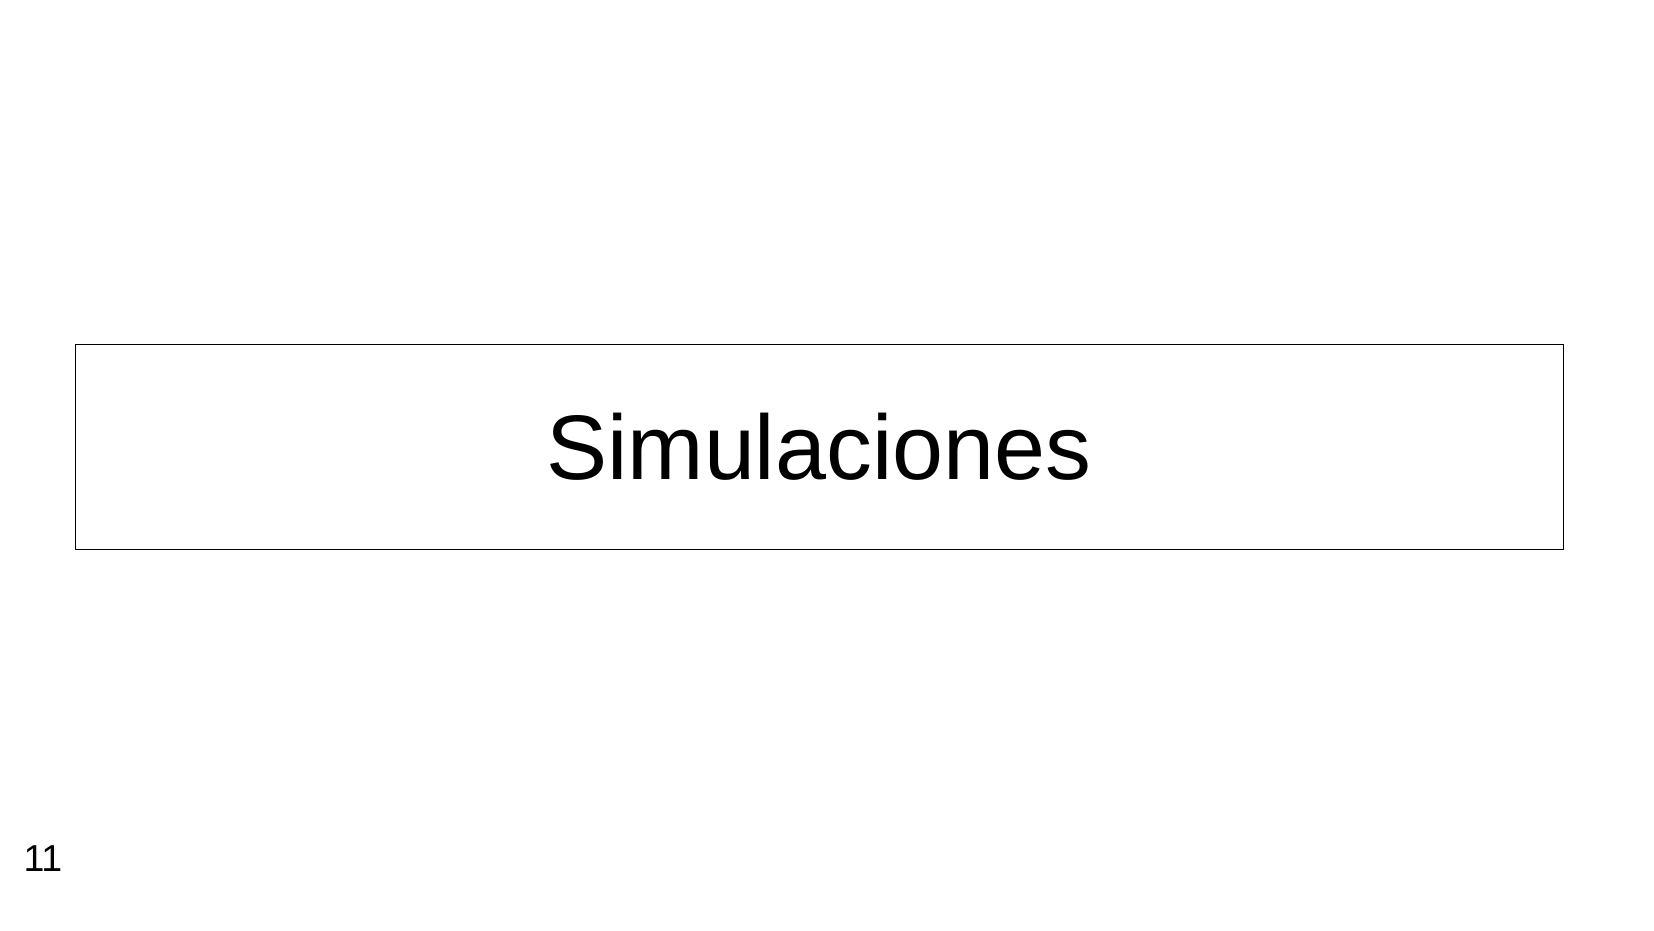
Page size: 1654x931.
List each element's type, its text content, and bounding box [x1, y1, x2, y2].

text_box <number> [8, 829, 638, 901]
title Simulaciones [75, 344, 1564, 550]
